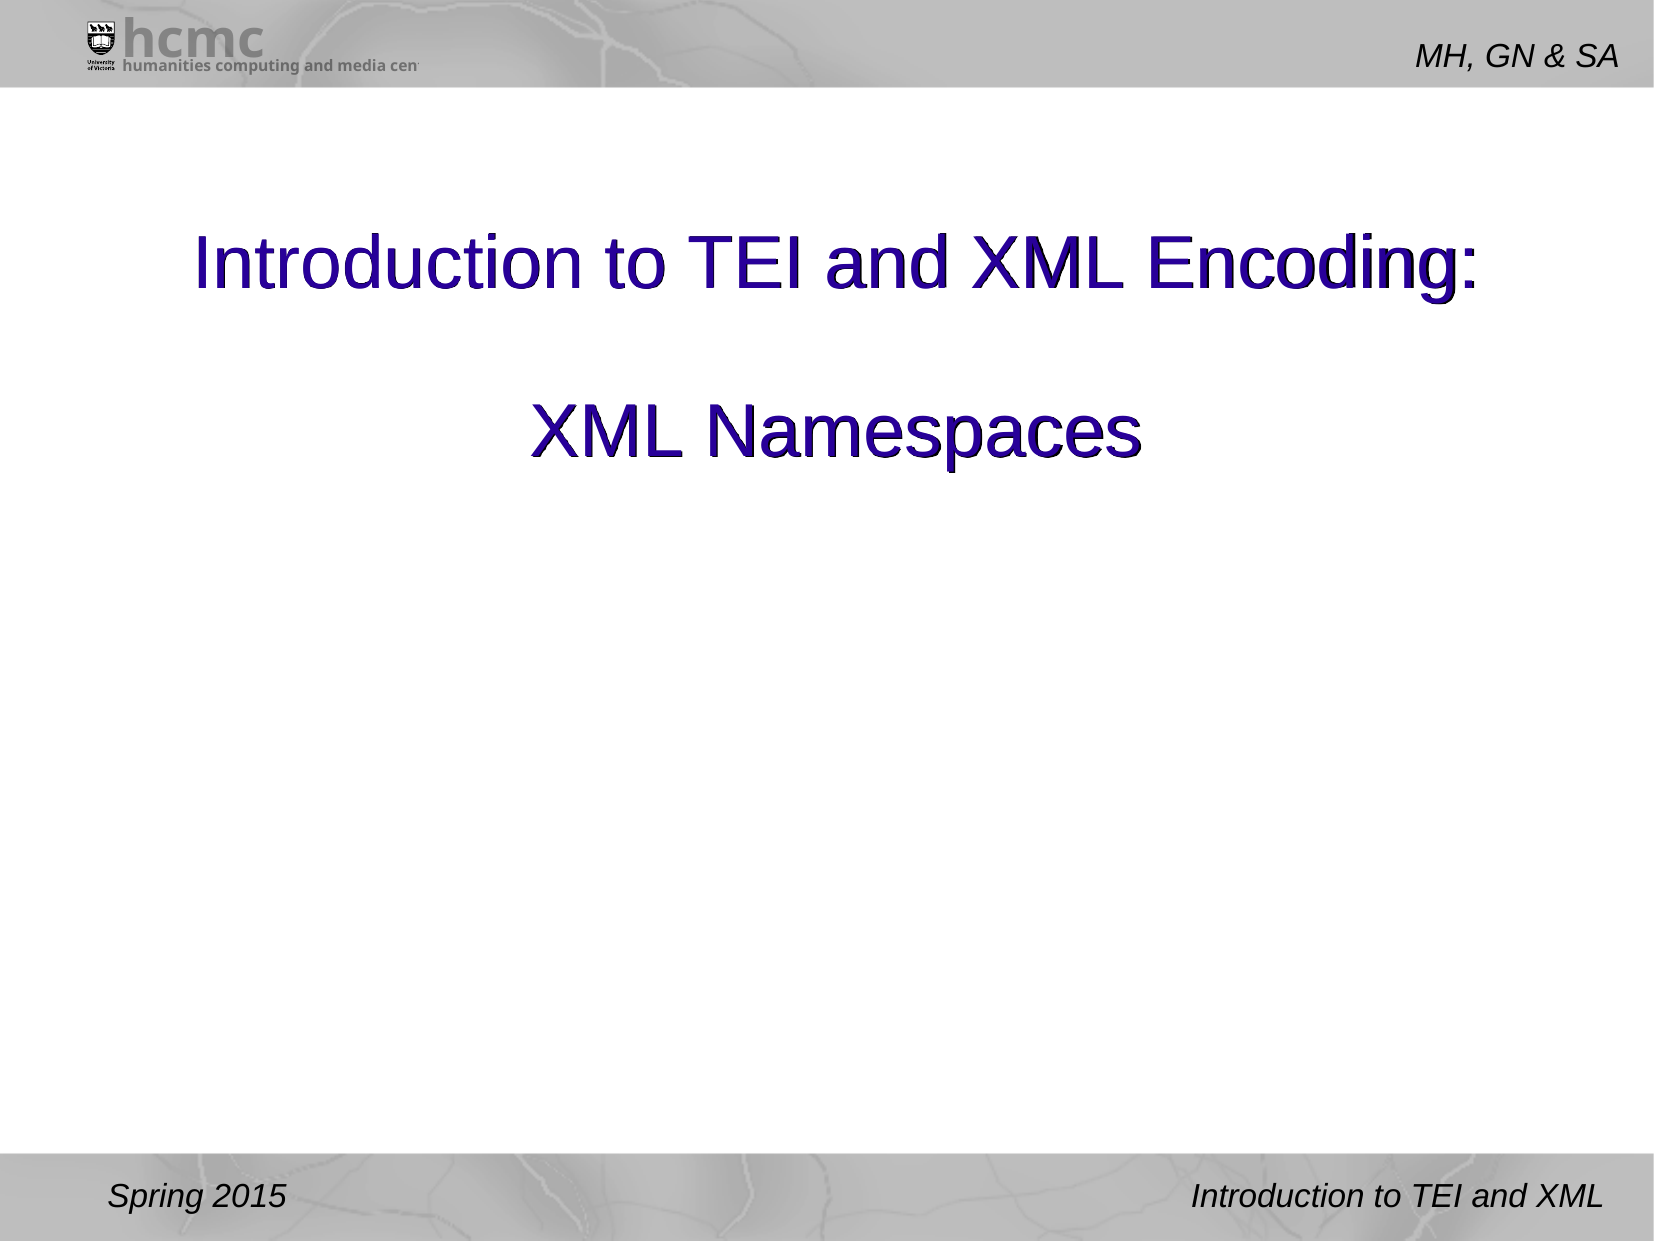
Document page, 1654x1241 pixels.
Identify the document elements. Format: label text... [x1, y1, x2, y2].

title Introduction to TEI and XML Encoding: XML Namespaces [127, 220, 1546, 473]
picture [0, 0, 1654, 1241]
